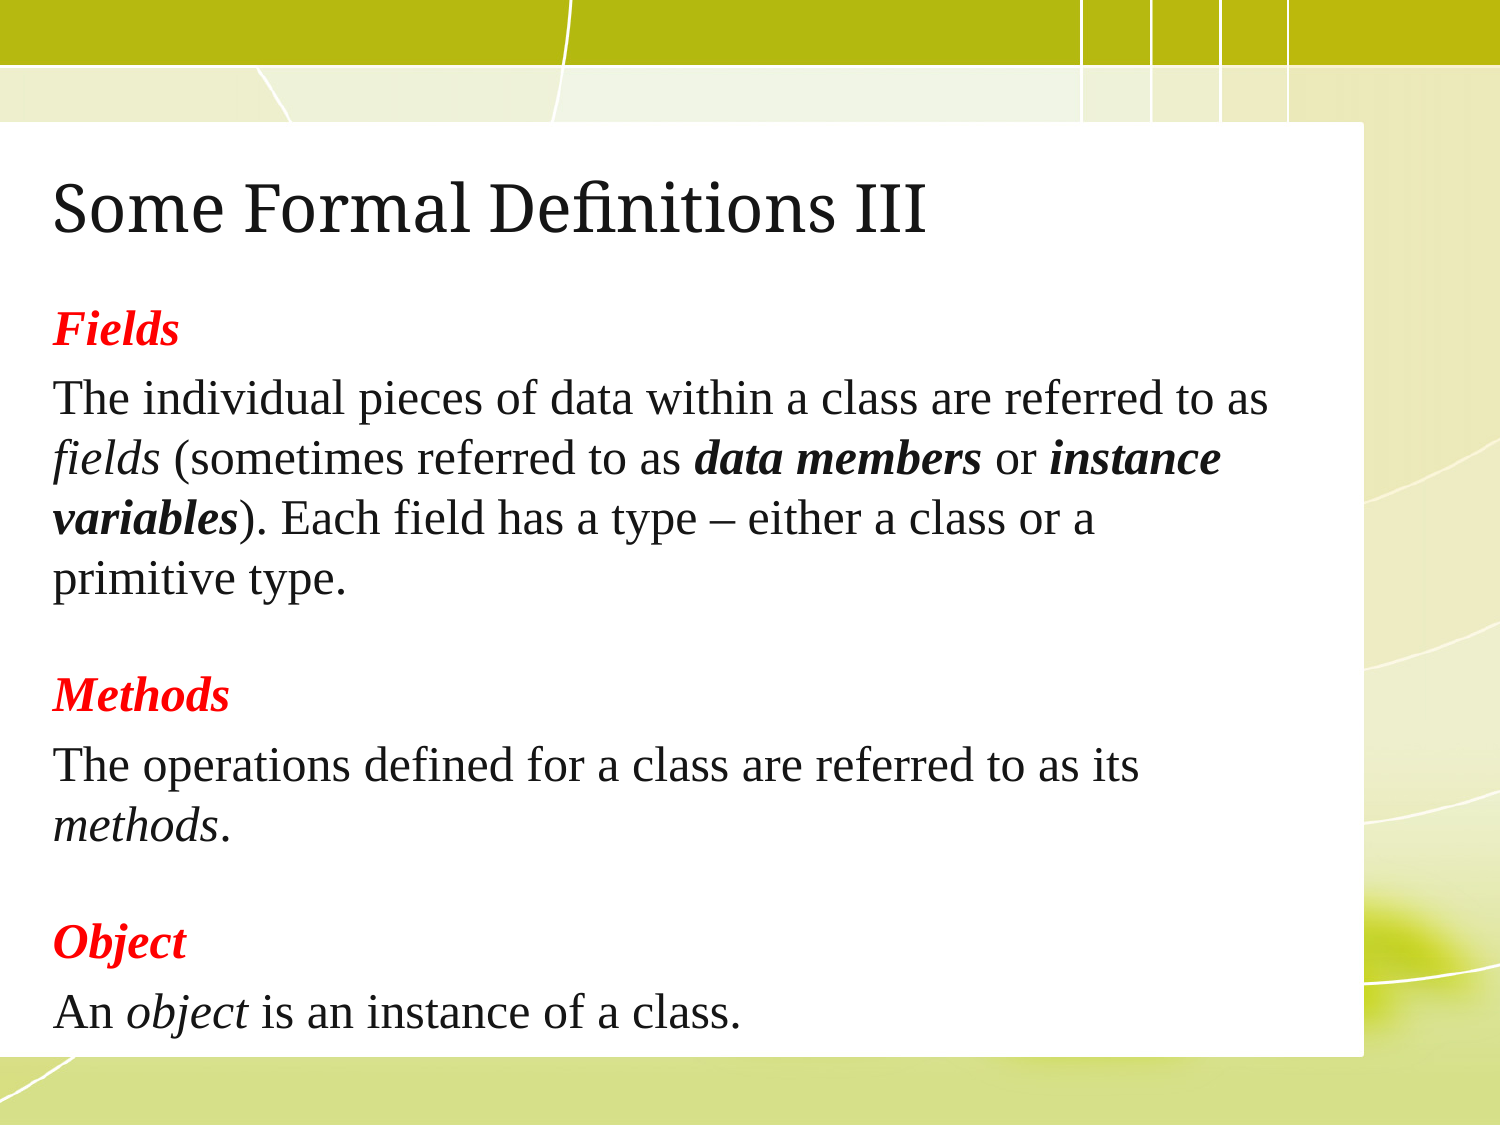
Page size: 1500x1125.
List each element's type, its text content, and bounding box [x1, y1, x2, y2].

list Fields The individual pieces of data within a class are referred to as fields (sometimes referred to as data members or instance variables). Each field has a type – either a class or a primitive type. Methods The operations defined for a class are referred to as its methods. Object An object is an instance of a class. [37, 287, 1288, 1038]
title Some Formal Definitions III [37, 137, 1288, 275]
picture [0, 0, 1500, 1125]
